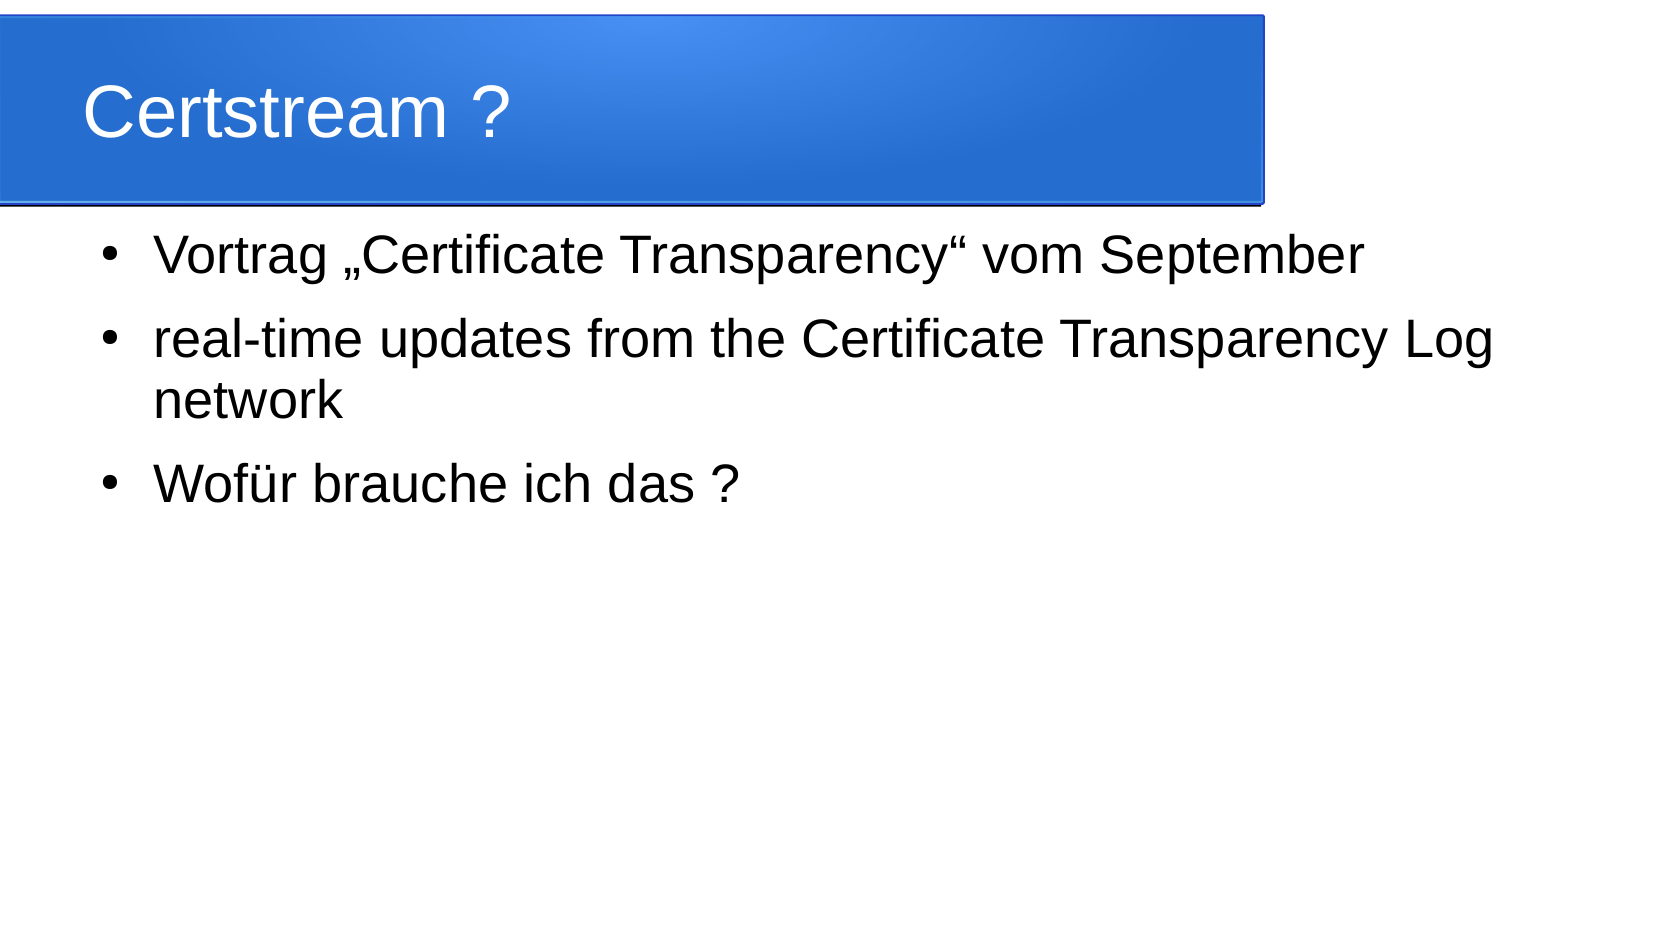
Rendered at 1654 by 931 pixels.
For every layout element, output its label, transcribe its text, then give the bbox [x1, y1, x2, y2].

title Certstream ? [82, 35, 1235, 189]
list Vortrag „Certificate Transparency“ vom September real-time updates from the Certificate Transparency Log network Wofür brauche ich das ? [82, 224, 1571, 764]
